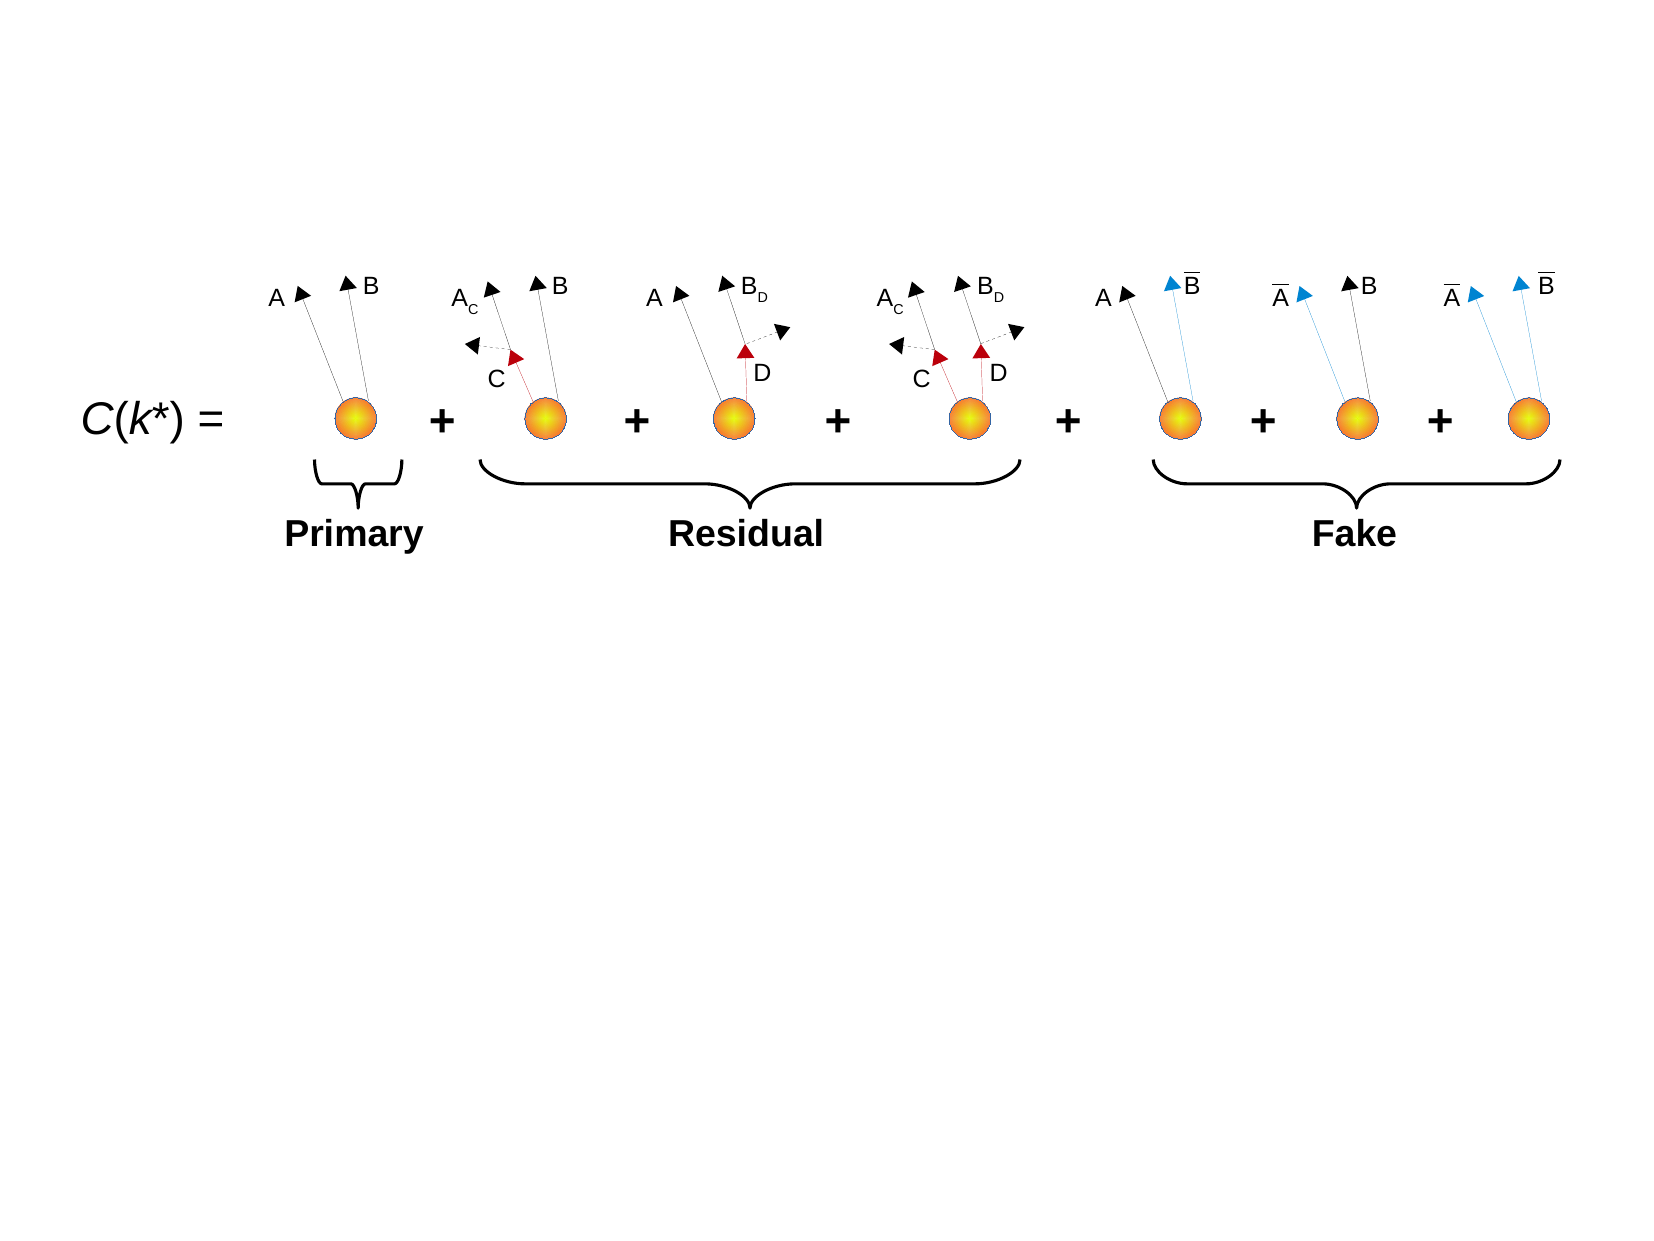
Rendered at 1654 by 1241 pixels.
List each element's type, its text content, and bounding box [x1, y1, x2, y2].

text_box [1159, 397, 1202, 440]
text_box A [253, 275, 299, 319]
text_box B [348, 264, 394, 307]
text_box [713, 397, 756, 440]
text_box A [1428, 276, 1474, 319]
text_box A [1080, 276, 1126, 319]
text_box BD [962, 264, 1027, 314]
text_box BD [726, 264, 791, 314]
text_box AC [861, 275, 922, 325]
text_box C(k*) = [65, 385, 261, 452]
text_box [524, 397, 567, 440]
text_box A [631, 275, 677, 319]
text_box AC [436, 275, 497, 325]
text_box + [414, 387, 475, 454]
text_box + [1234, 387, 1295, 454]
text_box + [1412, 387, 1473, 454]
text_box + [809, 387, 870, 454]
text_box D [738, 351, 791, 399]
text_box [1508, 397, 1550, 440]
text_box [949, 397, 991, 440]
text_box Fake [1297, 505, 1416, 571]
text_box A [1257, 276, 1303, 319]
text_box B [1523, 264, 1569, 308]
text_box B [1168, 264, 1214, 308]
text_box + [608, 387, 669, 454]
text_box C [897, 357, 951, 405]
text_box + [1040, 387, 1101, 454]
text_box [1336, 397, 1379, 440]
text_box C [472, 357, 525, 405]
text_box [334, 397, 377, 440]
text_box B [1346, 264, 1392, 308]
text_box D [974, 351, 1028, 399]
text_box B [537, 264, 583, 308]
text_box Primary [269, 505, 447, 571]
text_box Residual [653, 505, 850, 571]
